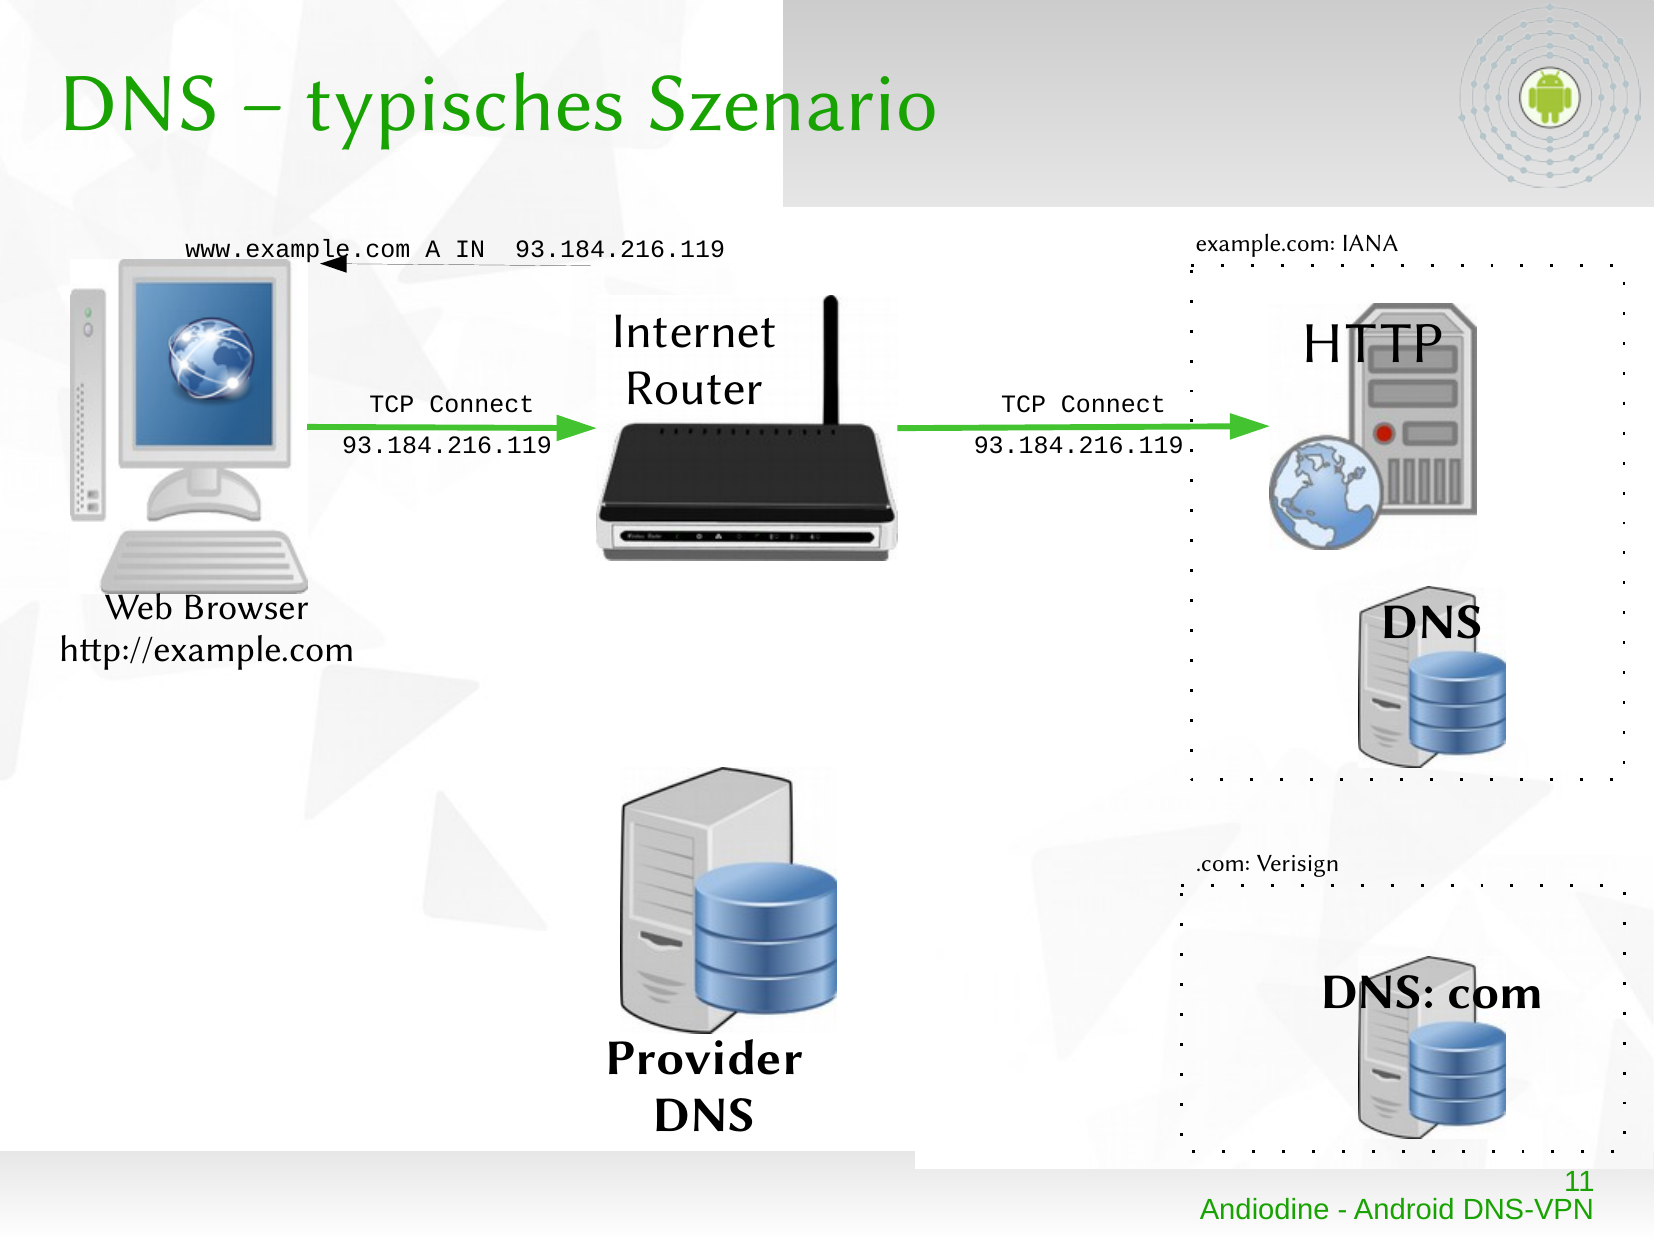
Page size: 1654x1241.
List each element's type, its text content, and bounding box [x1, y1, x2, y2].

text_box Web Browser http://example.com [0, 578, 414, 680]
title DNS – typisches Szenario [59, 29, 1595, 178]
picture [0, 0, 898, 1034]
picture [1458, 3, 1641, 188]
picture [915, 303, 1654, 1169]
text_box .com: Verisign [1181, 842, 1565, 886]
text_box Provider DNS [590, 1022, 818, 1152]
text_box example.com: IANA [1181, 222, 1565, 266]
